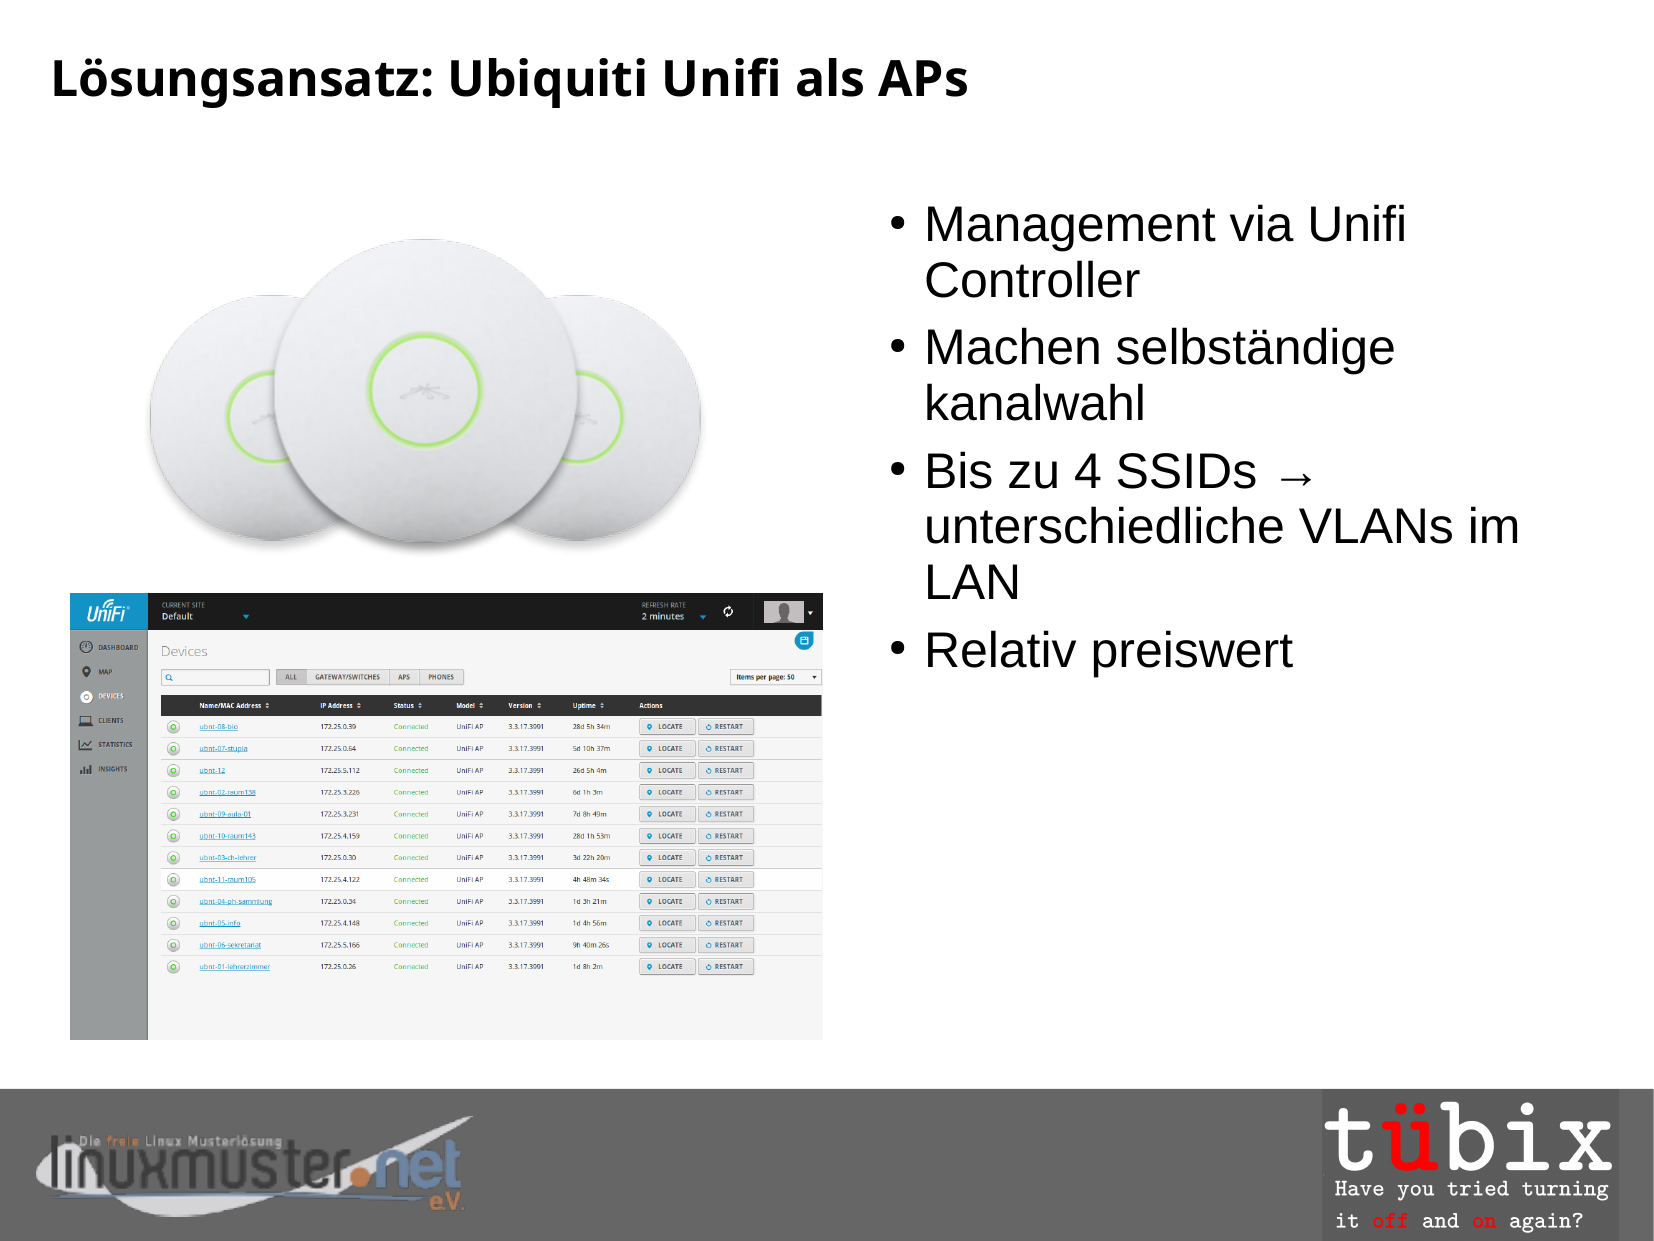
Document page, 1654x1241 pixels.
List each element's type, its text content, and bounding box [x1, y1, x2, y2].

text_box Management via Unifi Controller Machen selbständige kanalwahl Bis zu 4 SSIDs → unterschiedliche VLANs im LAN Relativ preiswert [874, 188, 1619, 686]
picture [1322, 1089, 1619, 1241]
picture [70, 119, 823, 1040]
picture [36, 1116, 473, 1217]
text_box Lösungsansatz: Ubiquiti Unifi als APs [35, 35, 927, 114]
